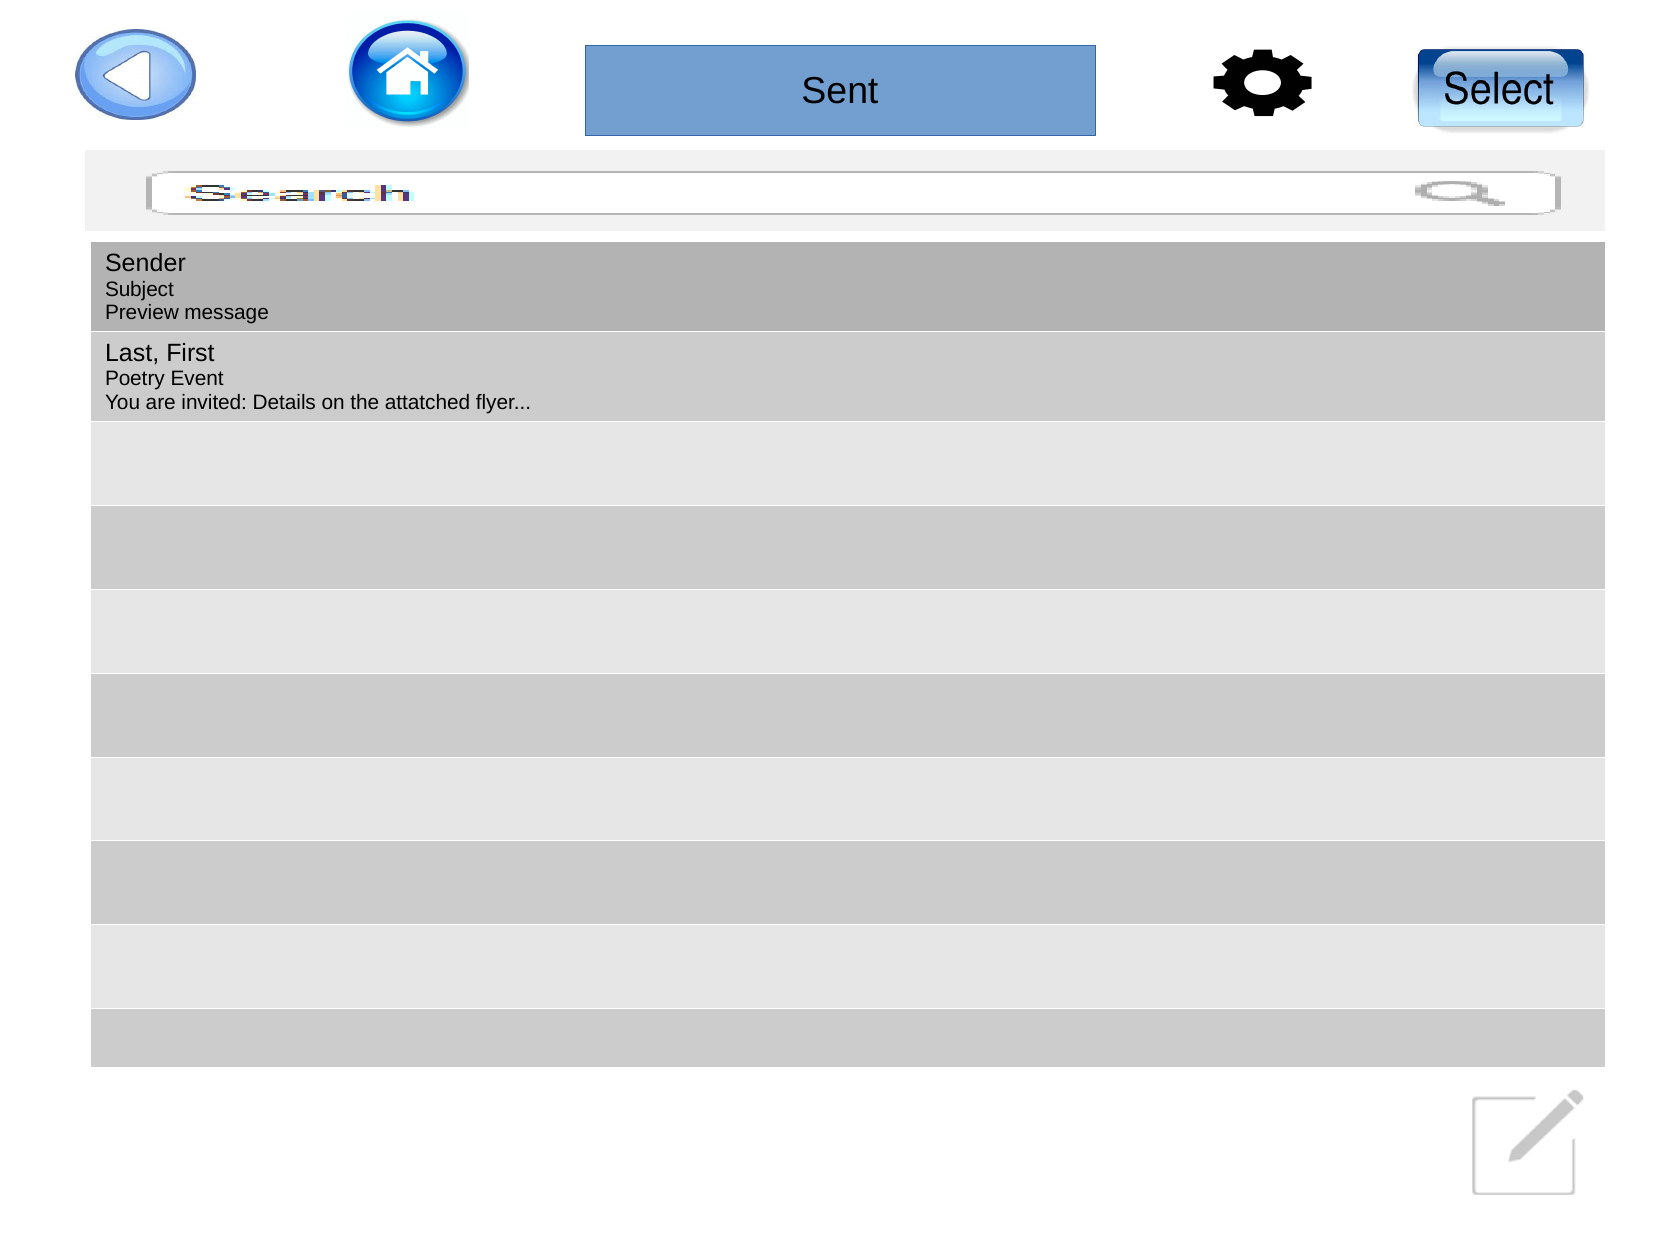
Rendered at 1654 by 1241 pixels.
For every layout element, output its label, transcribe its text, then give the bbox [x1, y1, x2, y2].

table_cell [91, 506, 1605, 589]
table_cell [91, 758, 1605, 840]
text_box Sent [585, 45, 1096, 136]
table_cell [91, 422, 1605, 505]
picture [85, 150, 1606, 231]
table_cell [91, 925, 1605, 1008]
table_cell [91, 590, 1605, 673]
picture [1425, 1079, 1636, 1201]
table_cell [91, 841, 1605, 924]
table_cell Last, First Poetry Event You are invited: Details on the attatched flyer... [91, 332, 1605, 421]
picture [345, 14, 469, 128]
picture [1189, 29, 1336, 128]
table_cell [91, 1009, 1605, 1067]
table_header Sender Subject Preview message [91, 242, 1605, 331]
table_cell [91, 674, 1605, 757]
picture [75, 29, 196, 121]
picture [1410, 44, 1591, 136]
